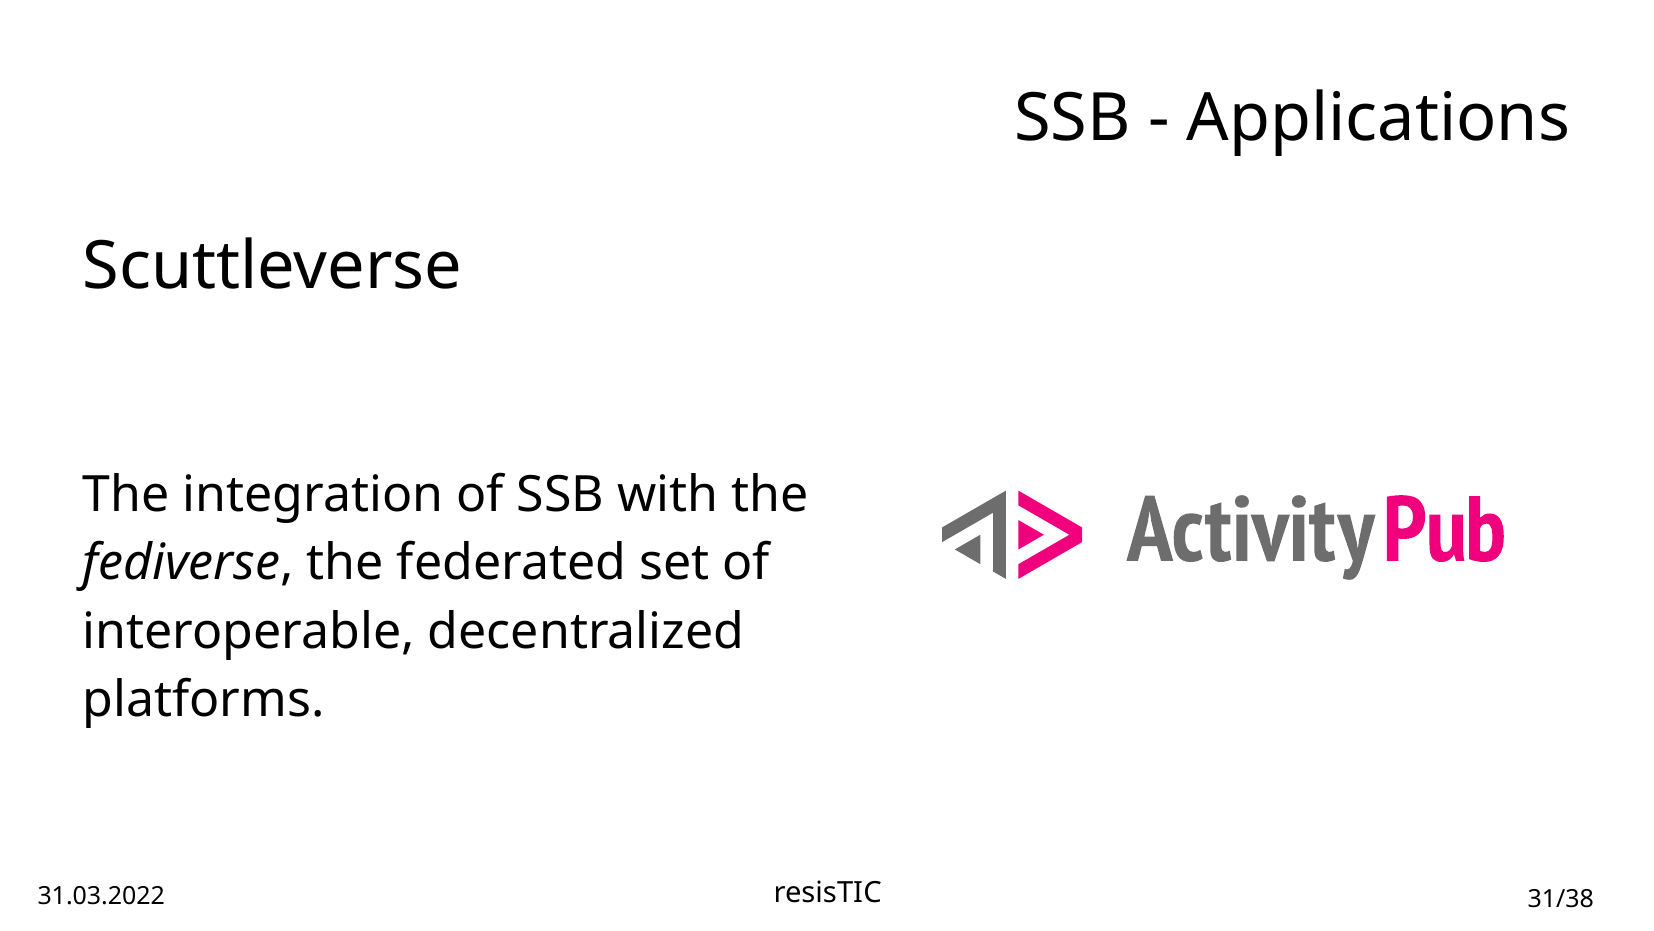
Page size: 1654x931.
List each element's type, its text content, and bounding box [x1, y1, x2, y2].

picture [900, 450, 1550, 620]
text_box 31/38 [1383, 873, 1609, 919]
title SSB - Applications [82, 37, 1571, 193]
list Scuttleverse The integration of SSB with the fediverse, the federated set of interoperable, decentralized platforms. [82, 217, 938, 758]
